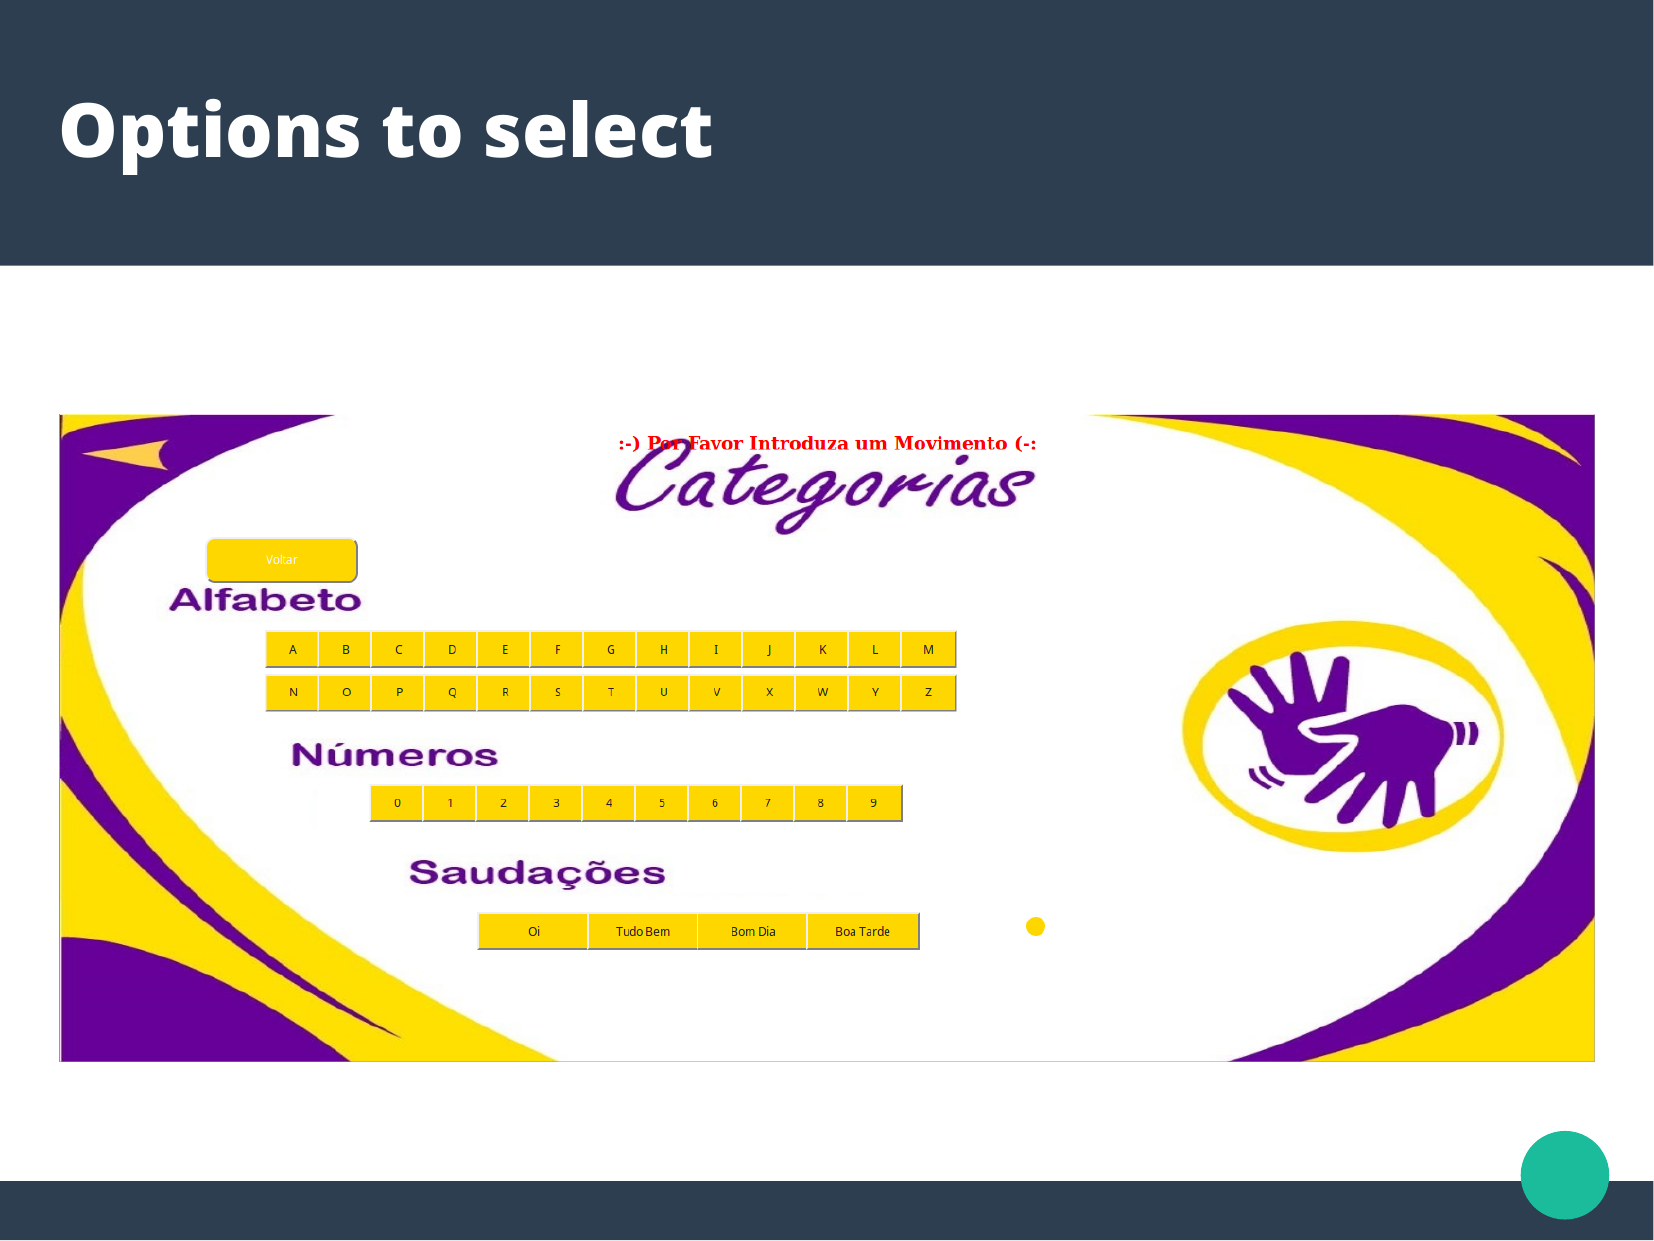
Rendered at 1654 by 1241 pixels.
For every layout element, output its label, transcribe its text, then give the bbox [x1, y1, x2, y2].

title Options to select [59, 49, 1595, 207]
picture [59, 414, 1595, 1062]
